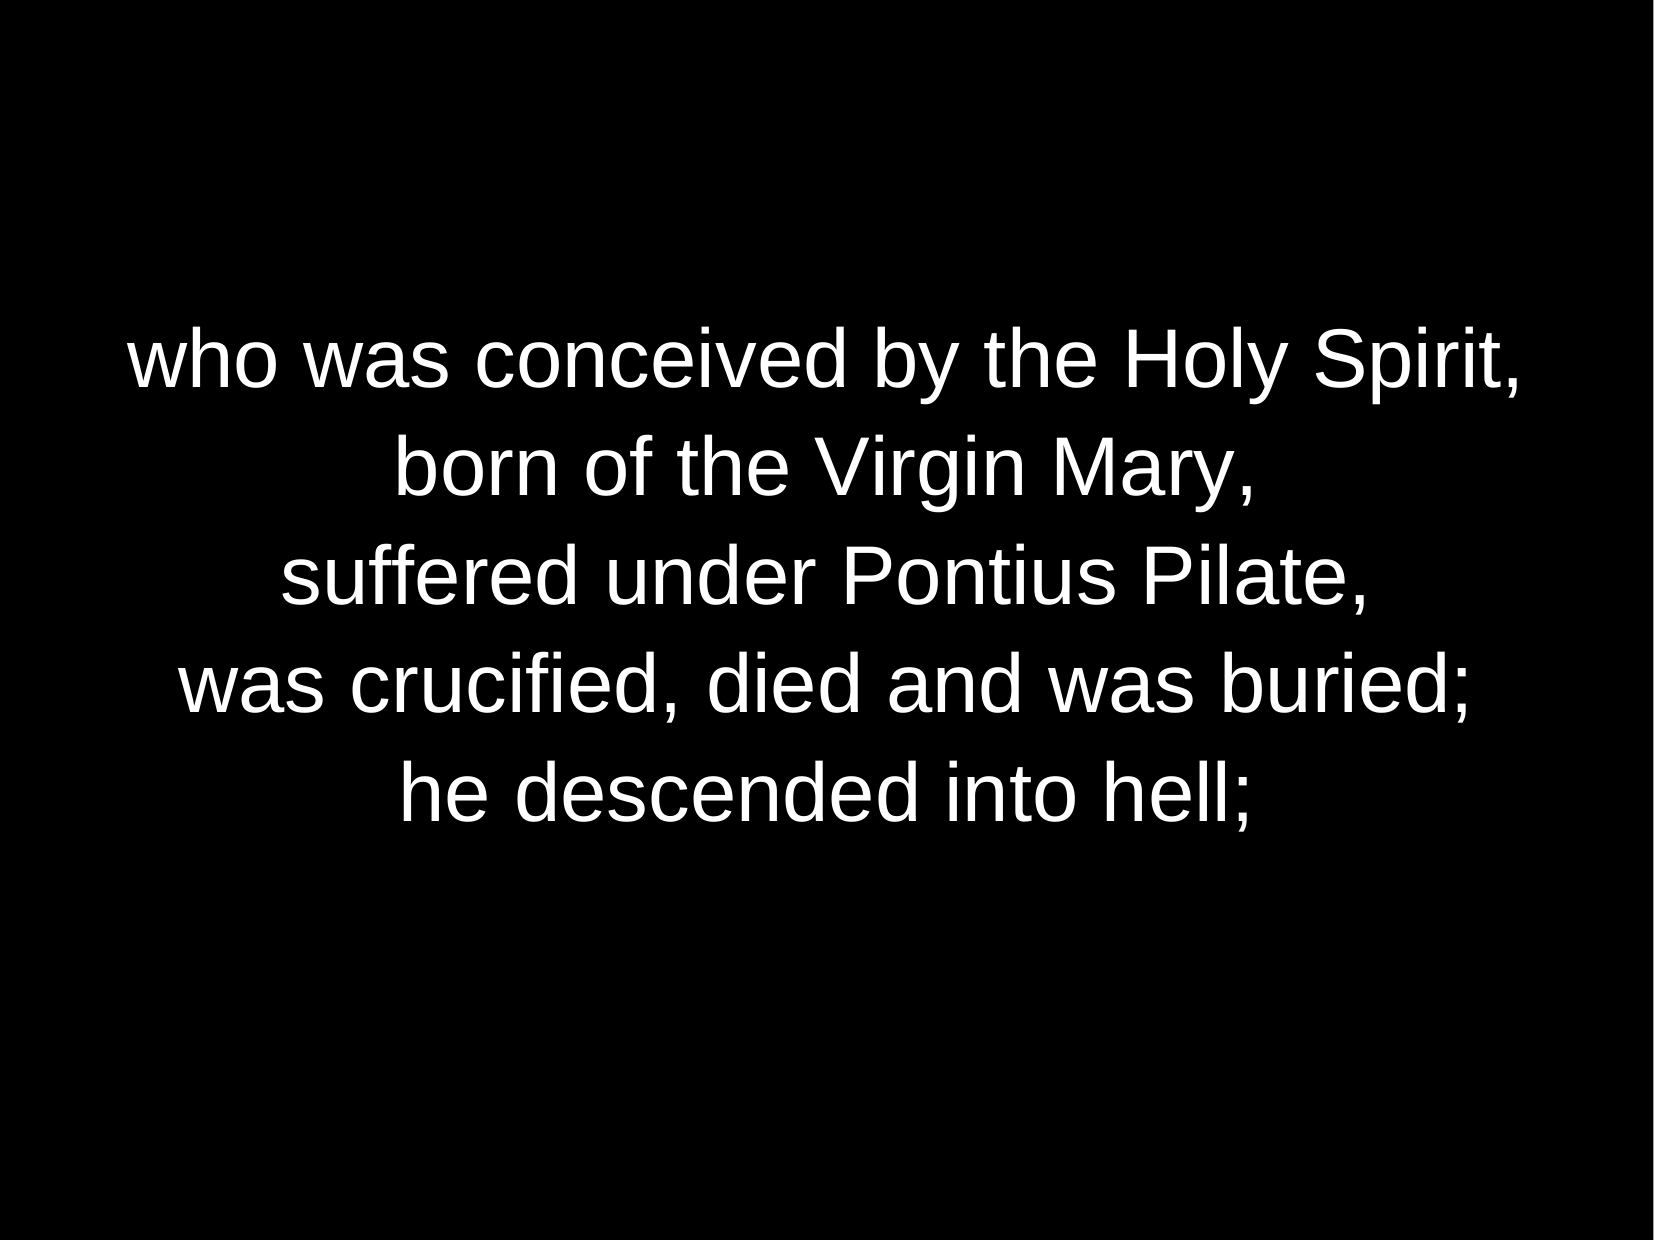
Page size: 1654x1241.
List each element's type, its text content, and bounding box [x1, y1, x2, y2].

list who was conceived by the Holy Spirit, born of the Virgin Mary, suffered under Pontius Pilate, was crucified, died and was buried; he descended into hell; [0, 307, 1654, 1241]
